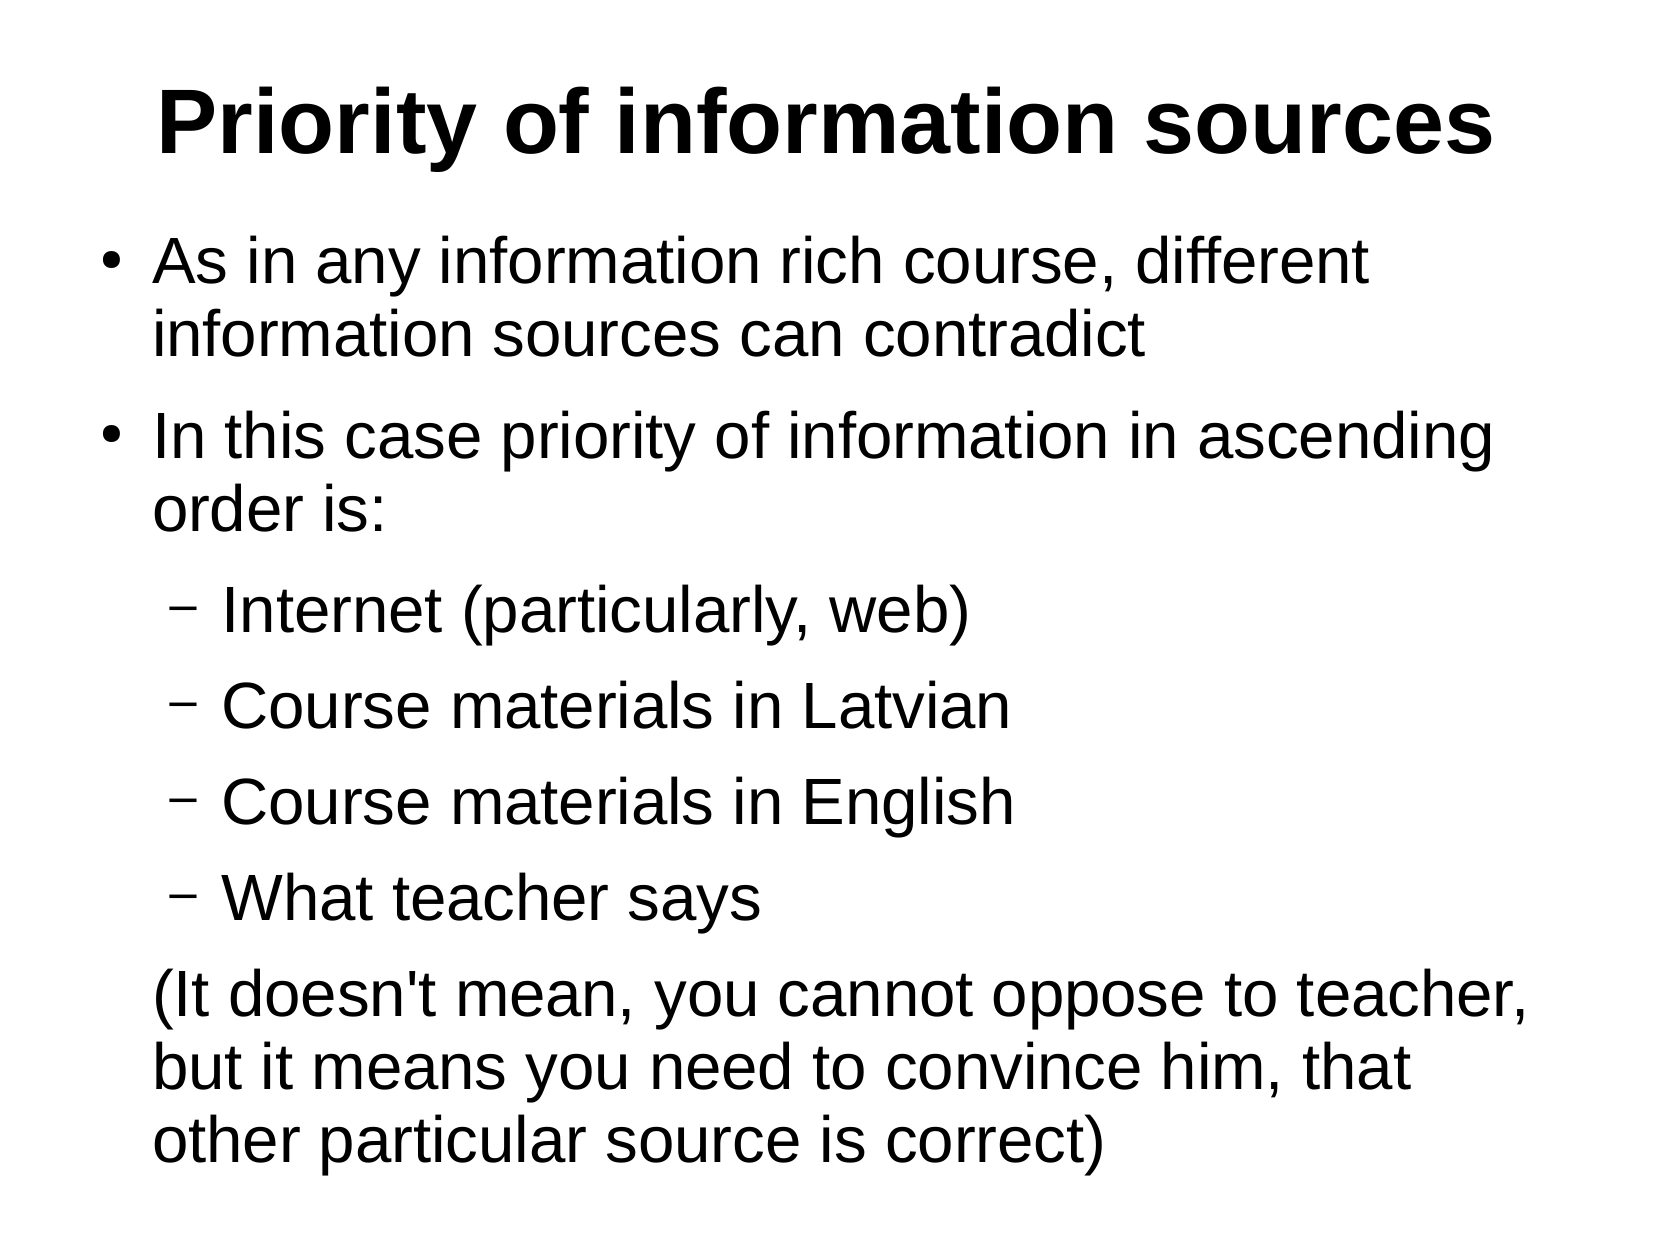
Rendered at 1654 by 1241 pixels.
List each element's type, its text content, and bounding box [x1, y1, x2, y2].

title Priority of information sources [82, 49, 1571, 196]
list As in any information rich course, different information sources can contradict In this case priority of information in ascending order is: Internet (particularly, web) Course materials in Latvian Course materials in English What teacher says (It doesn't mean, you cannot oppose to teacher, but it means you need to convince him, that other particular source is correct) [82, 225, 1538, 1186]
